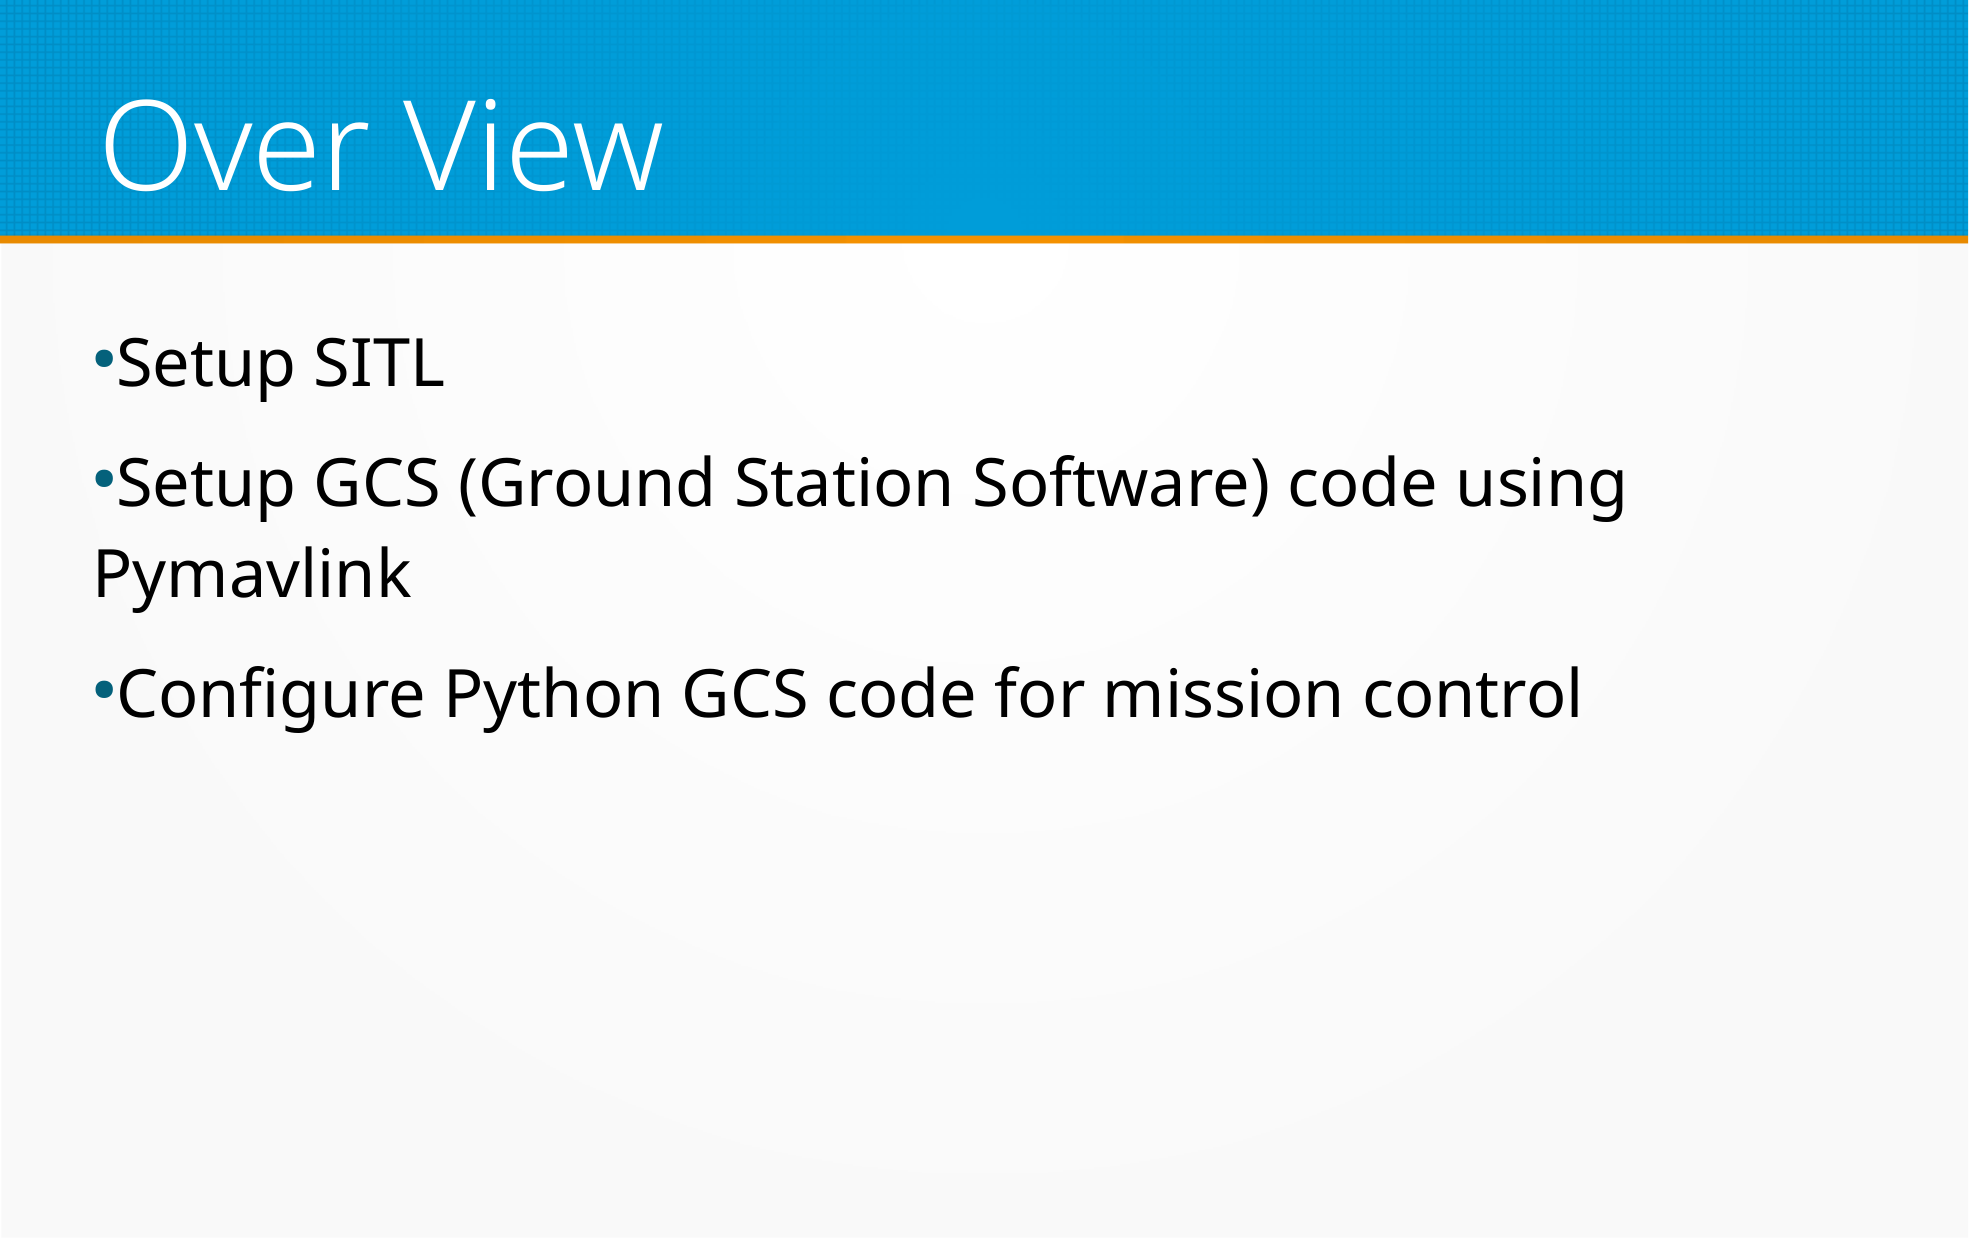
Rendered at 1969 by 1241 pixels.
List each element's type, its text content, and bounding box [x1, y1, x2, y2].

title Over View [98, 19, 1870, 227]
list Setup SITL Setup GCS (Ground Station Software) code using Pymavlink Configure Python GCS code for mission control [92, 315, 1855, 1081]
